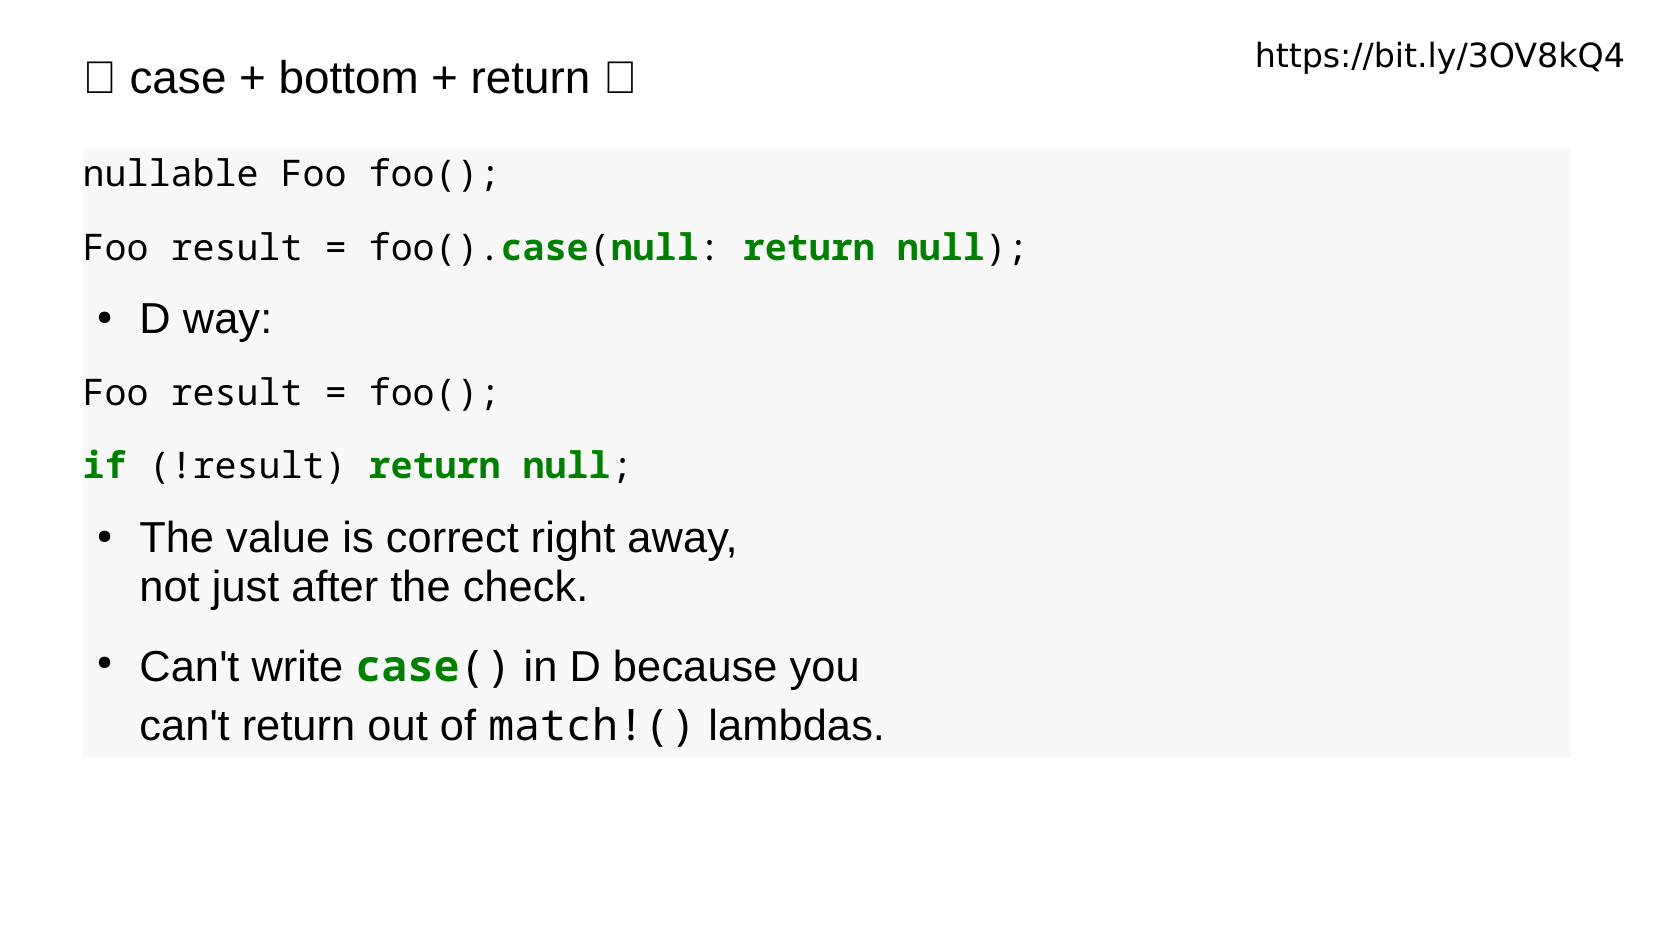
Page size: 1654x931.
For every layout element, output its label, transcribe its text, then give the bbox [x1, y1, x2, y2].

title ✨ case + bottom + return ✨ [82, 37, 1270, 119]
list nullable Foo foo(); Foo result = foo().case(null: return null); D way: Foo result = foo(); if (!result) return null; The value is correct right away, not just after the check. Can't write case() in D because you can't return out of match!() lambdas. [82, 147, 1571, 758]
